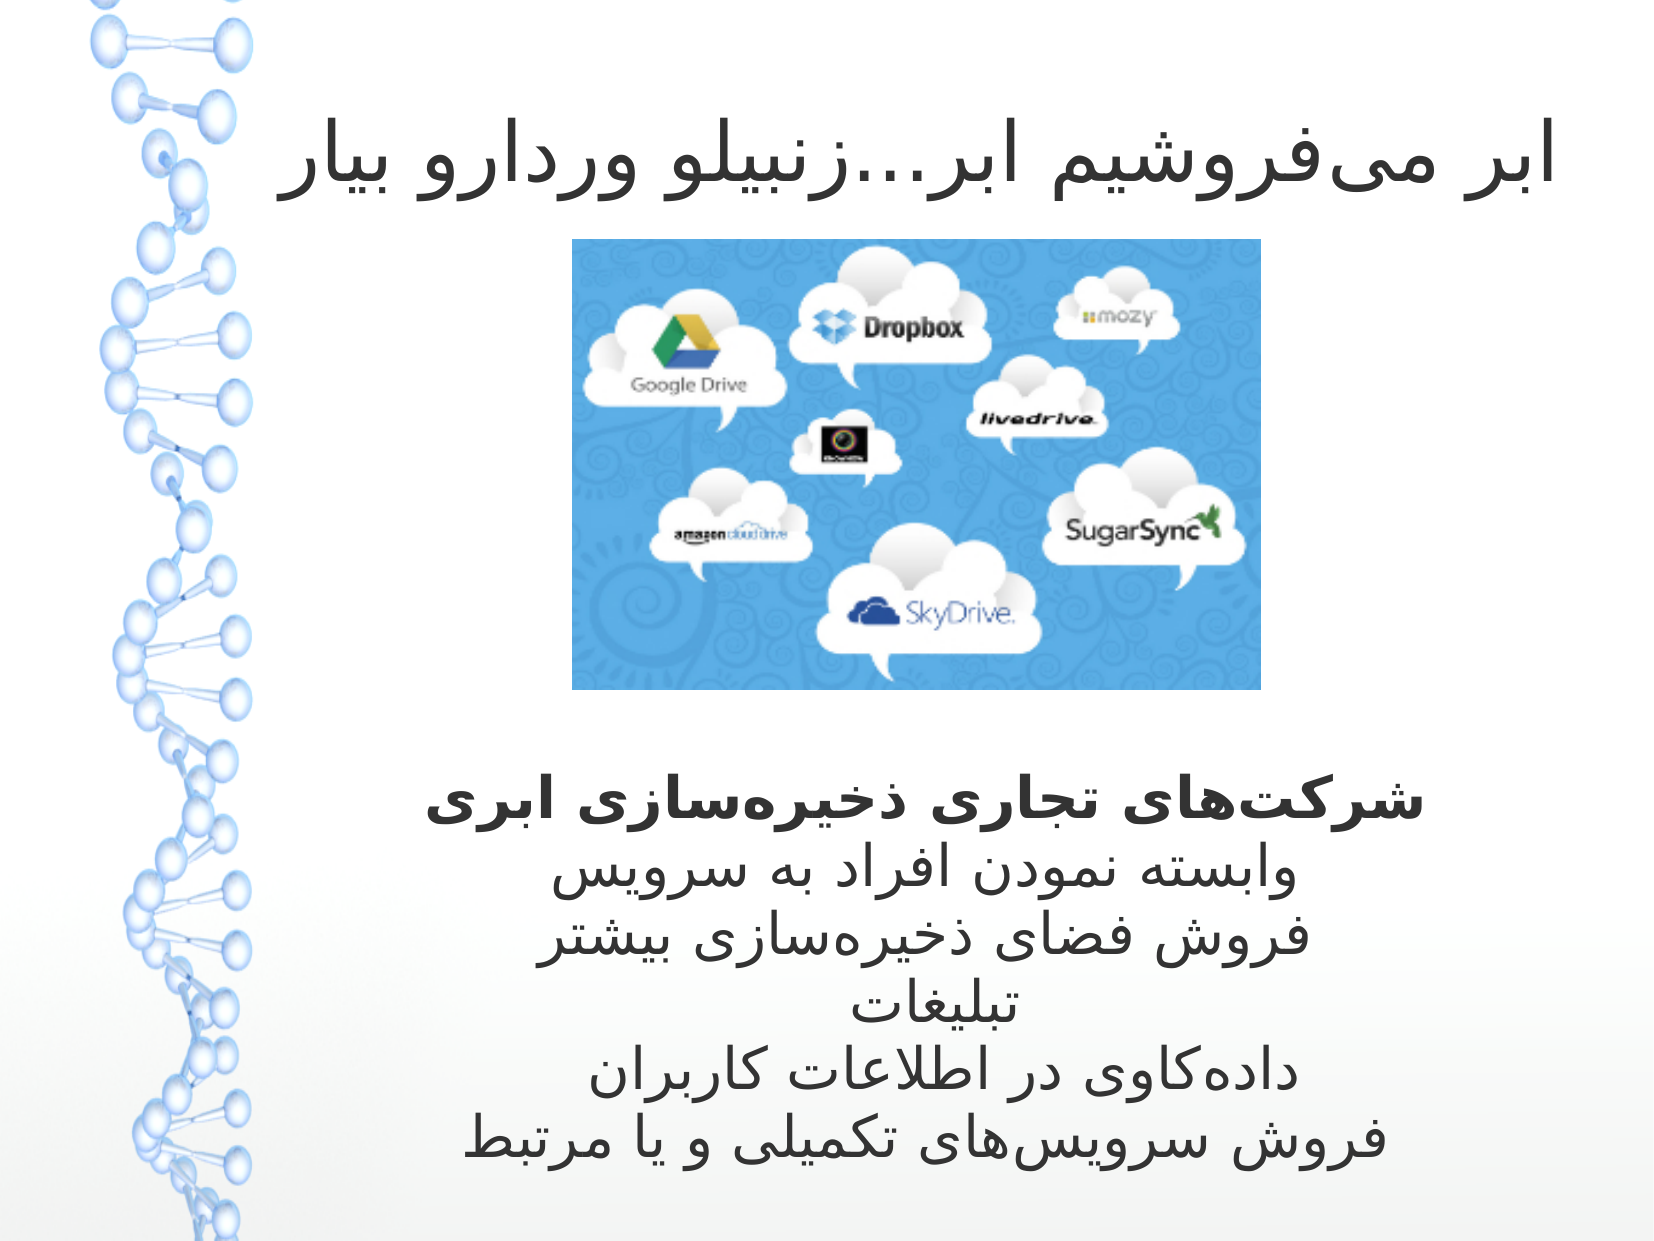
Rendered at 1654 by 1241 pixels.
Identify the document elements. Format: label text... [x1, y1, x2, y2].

title ابر می‌فروشیم ابر...زنبیلو وردارو بیار [269, 49, 1571, 257]
subtitle شرکت‌های تجاری ذخیره‌سازی ابری وابسته نمودن افراد به سرویس فروش فضای ذخیره‌سازی بیشتر تبلیغات داده‌کاوی در اطلاعات کاربران فروش سرویس‌های تکمیلی و یا مرتبط [291, 630, 1561, 1241]
picture [0, 0, 1654, 1241]
